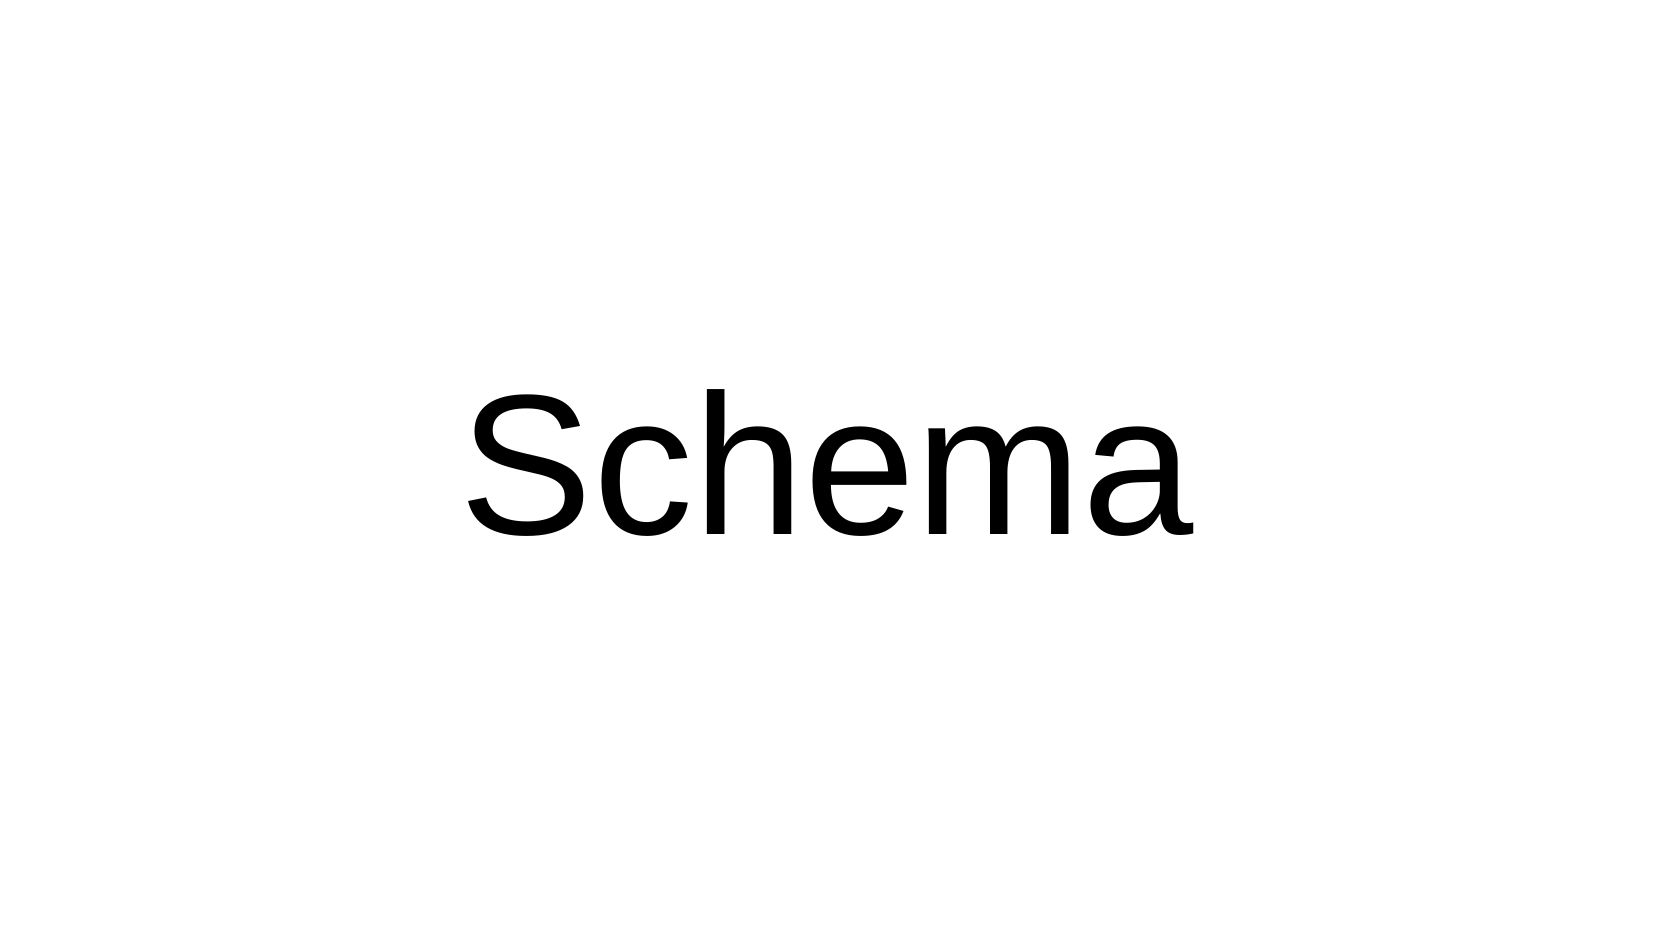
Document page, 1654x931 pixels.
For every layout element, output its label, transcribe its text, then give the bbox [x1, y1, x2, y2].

title Schema [73, 41, 1581, 890]
